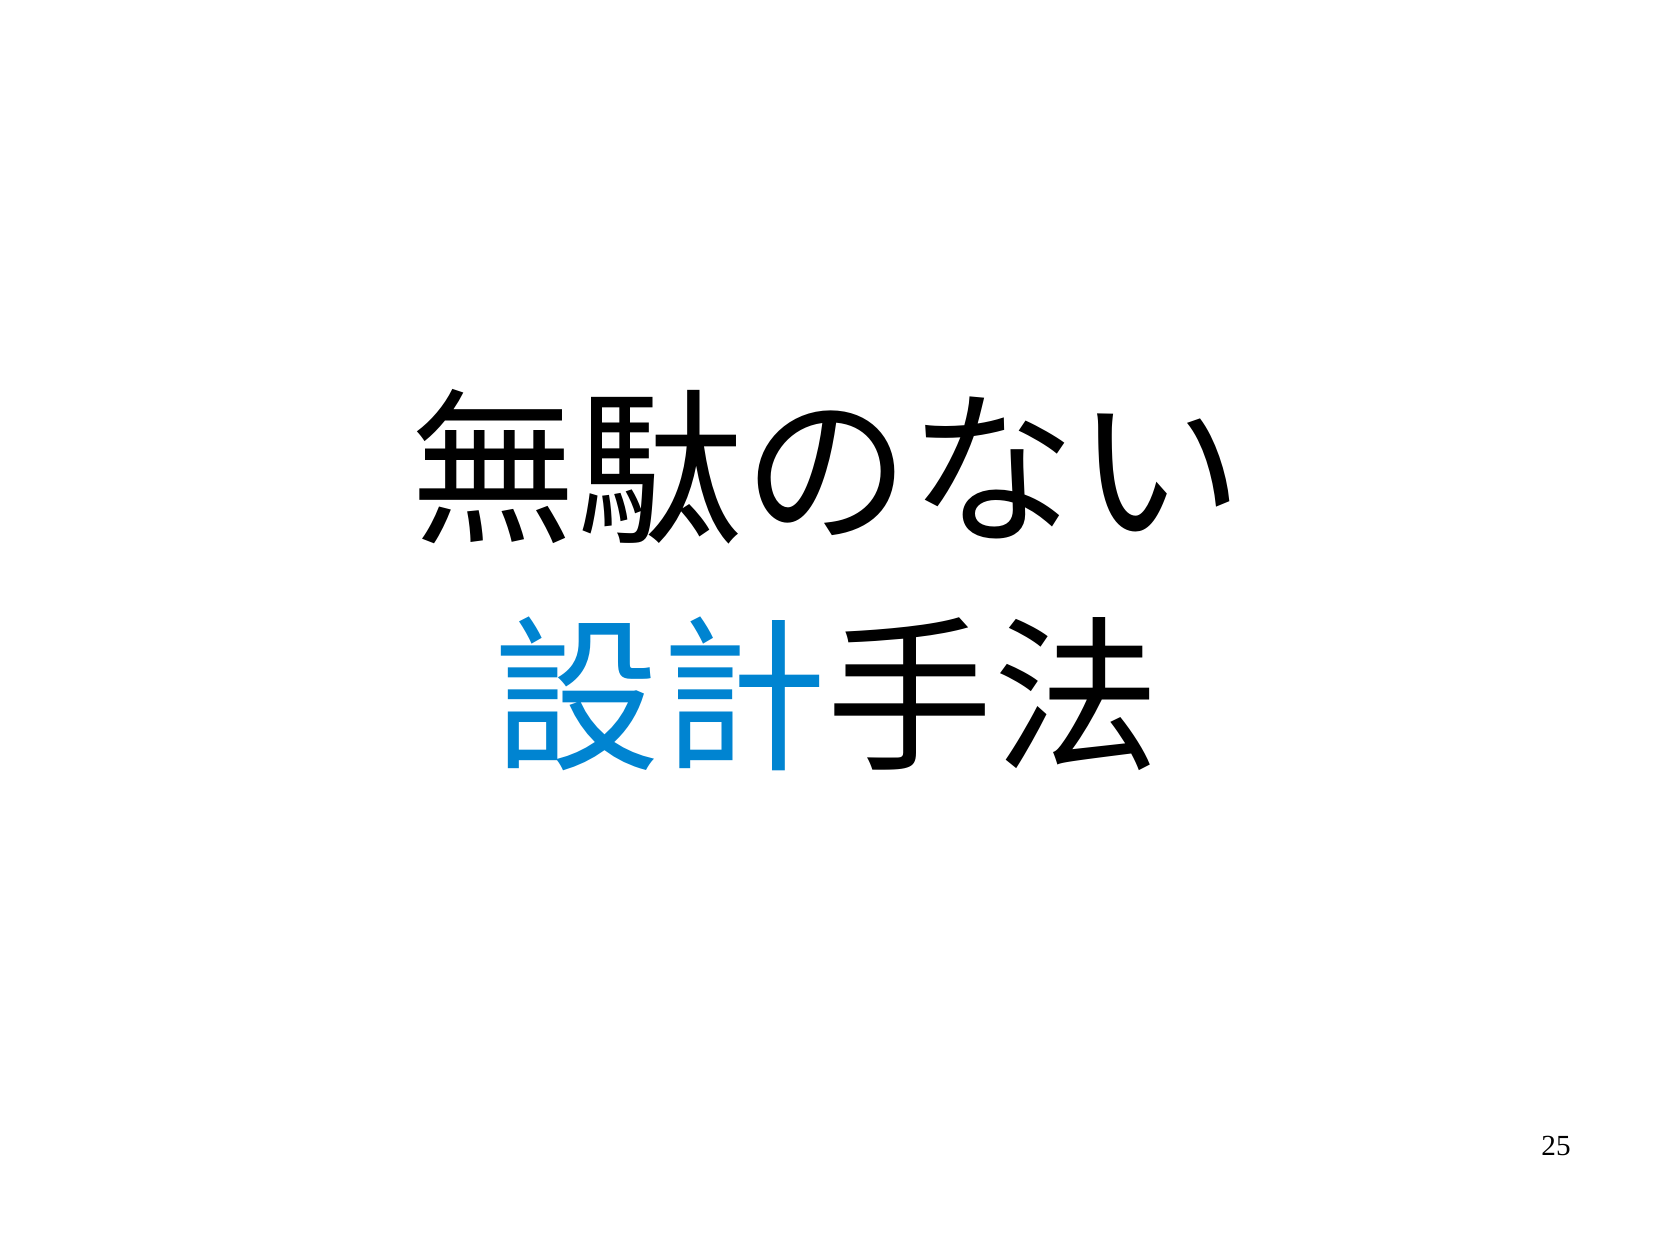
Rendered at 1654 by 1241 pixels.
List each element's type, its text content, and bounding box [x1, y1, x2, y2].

subtitle 無駄のない 設計手法 [82, 56, 1571, 1102]
